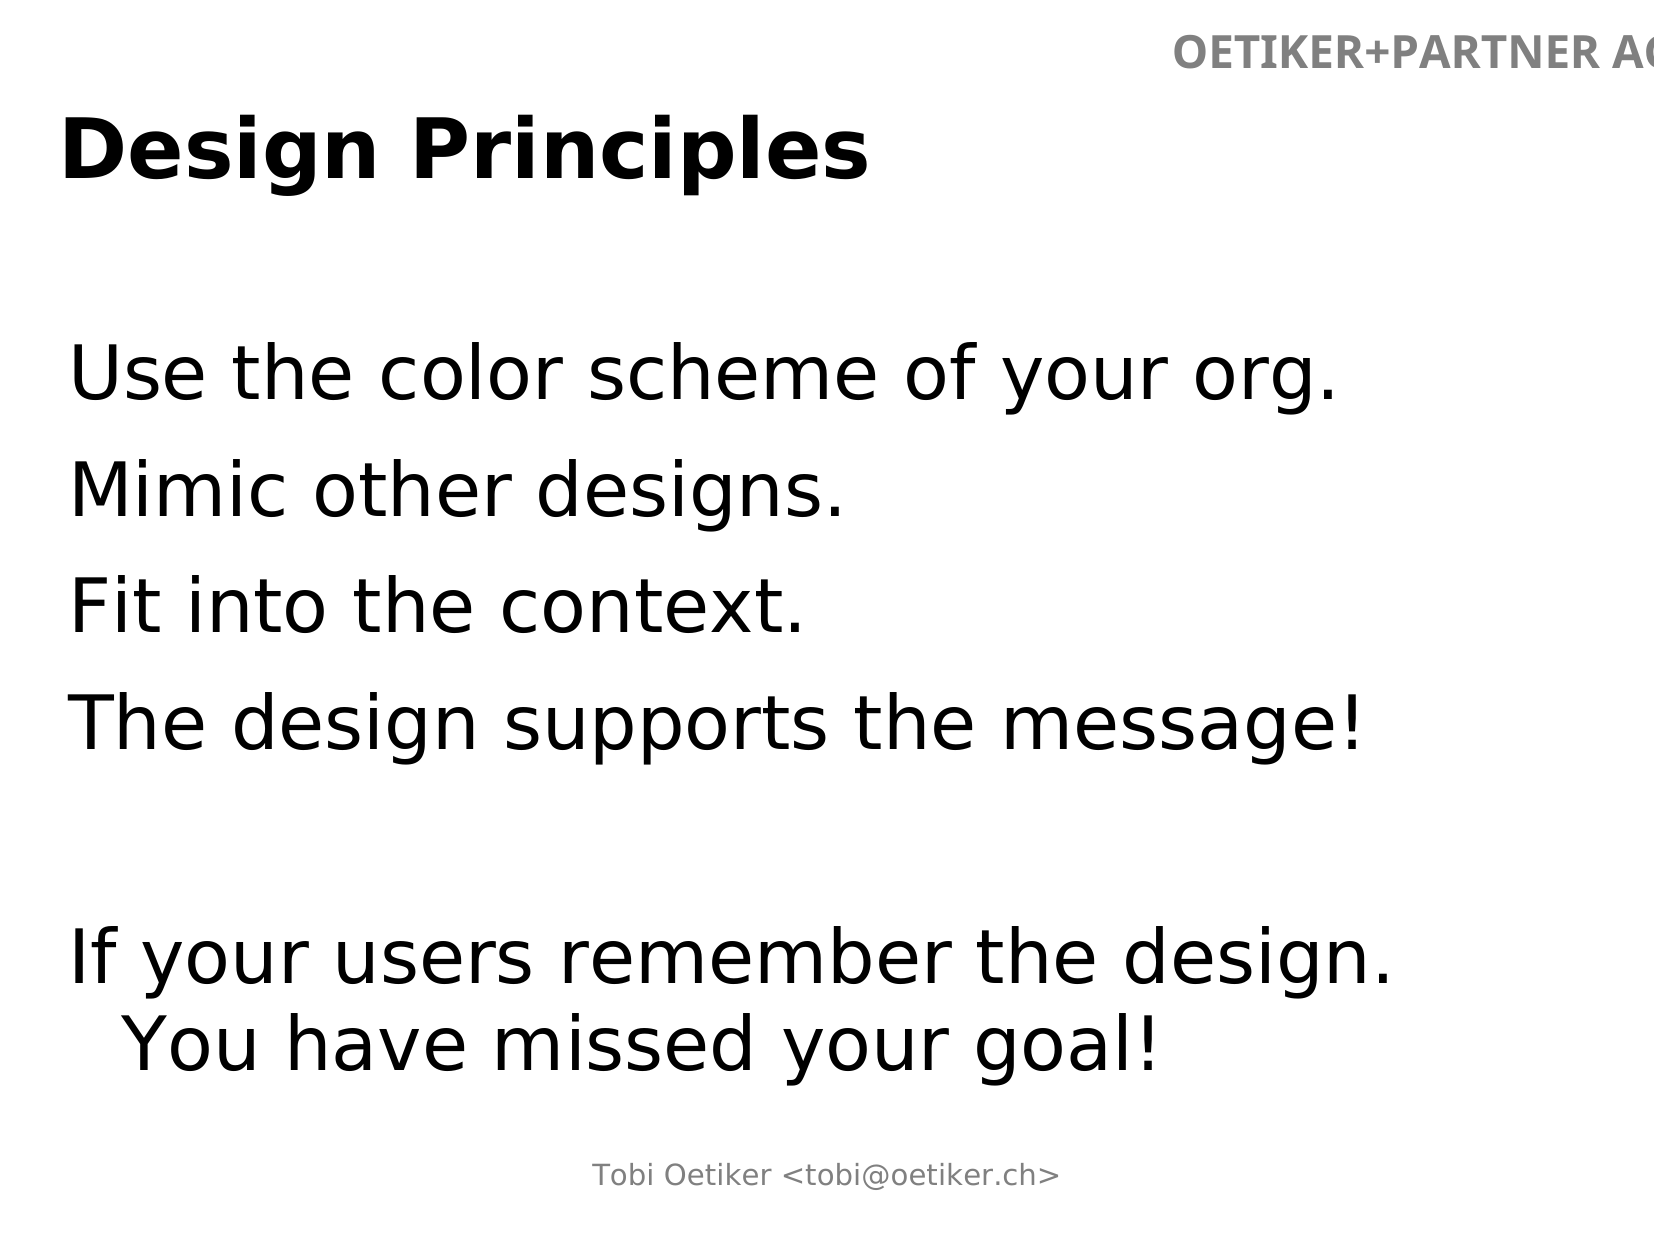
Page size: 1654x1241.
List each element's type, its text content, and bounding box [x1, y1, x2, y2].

title Design Principles [59, 75, 1607, 225]
list Use the color scheme of your org. Mimic other designs. Fit into the context. The design supports the message! If your users remember the design. You have missed your goal! [50, 329, 1571, 1089]
